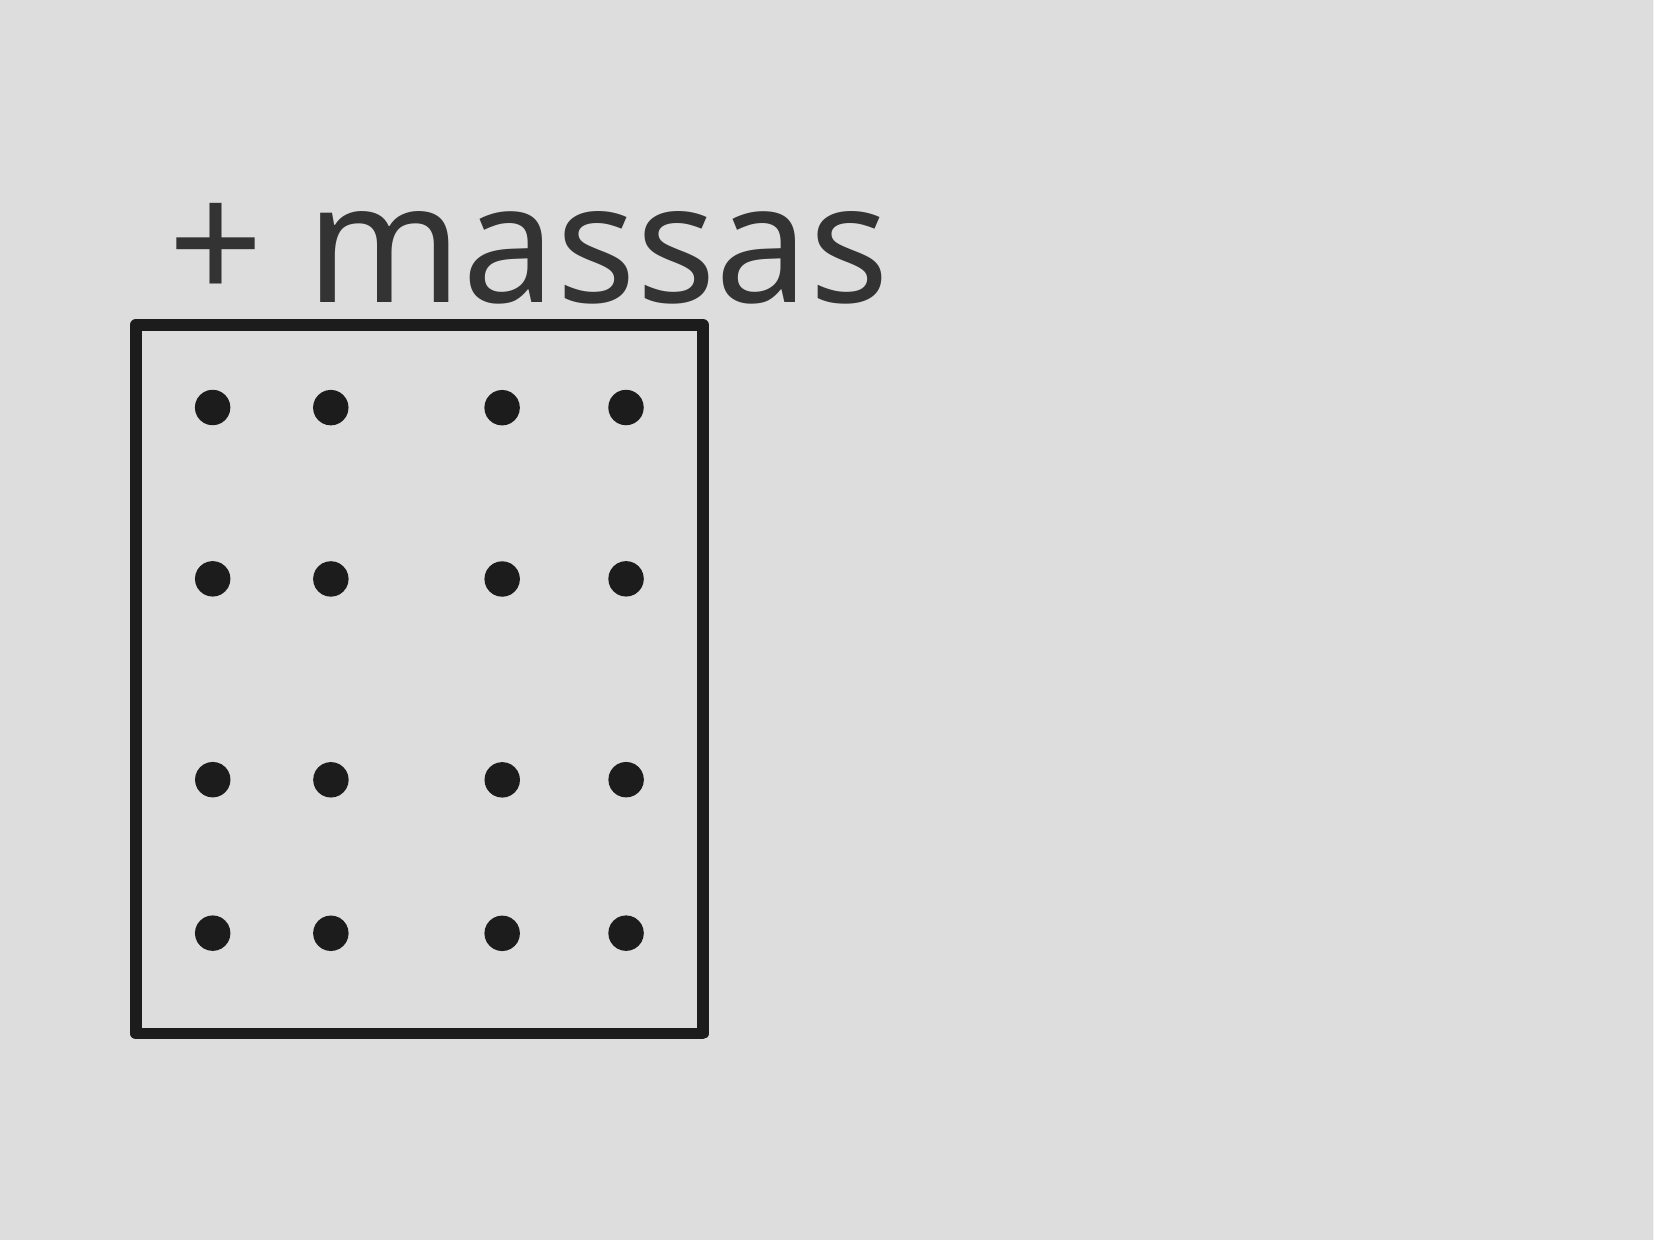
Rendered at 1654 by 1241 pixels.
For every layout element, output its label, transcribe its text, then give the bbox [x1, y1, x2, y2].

text_box [313, 561, 349, 597]
text_box [313, 389, 349, 426]
text_box [608, 915, 644, 951]
text_box [484, 762, 520, 798]
text_box [313, 915, 349, 952]
text_box [608, 761, 644, 798]
text_box [194, 915, 231, 951]
text_box [608, 389, 644, 426]
text_box [195, 761, 231, 798]
text_box [608, 561, 644, 597]
text_box [194, 389, 231, 426]
text_box [194, 561, 231, 597]
text_box [484, 389, 520, 426]
text_box [484, 561, 520, 597]
text_box [313, 762, 349, 798]
text_box + massas [153, 116, 664, 325]
text_box [484, 915, 520, 952]
